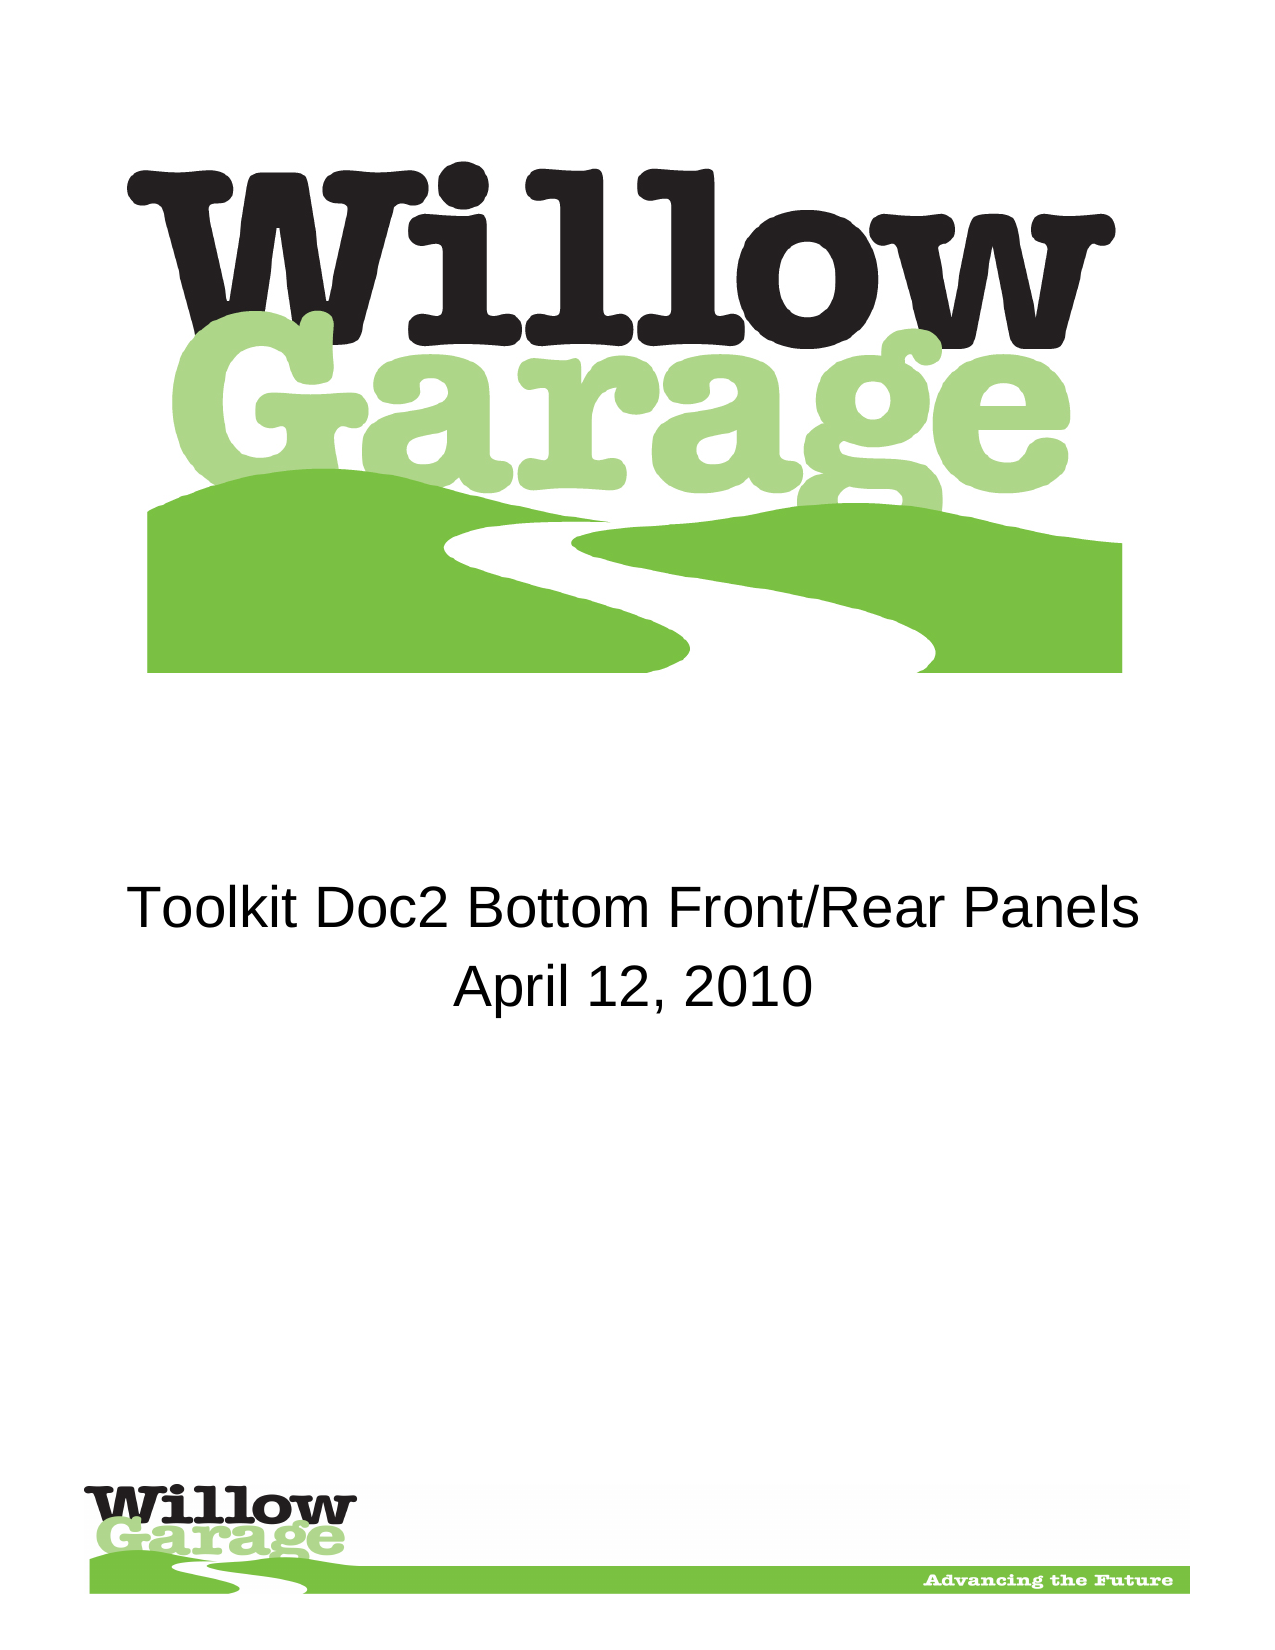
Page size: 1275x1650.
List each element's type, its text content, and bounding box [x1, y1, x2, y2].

picture [84, 1484, 1190, 1594]
picture [42, 42, 1233, 784]
list Toolkit Doc2 Bottom Front/Rear Panels April 12, 2010 [42, 866, 1233, 1197]
